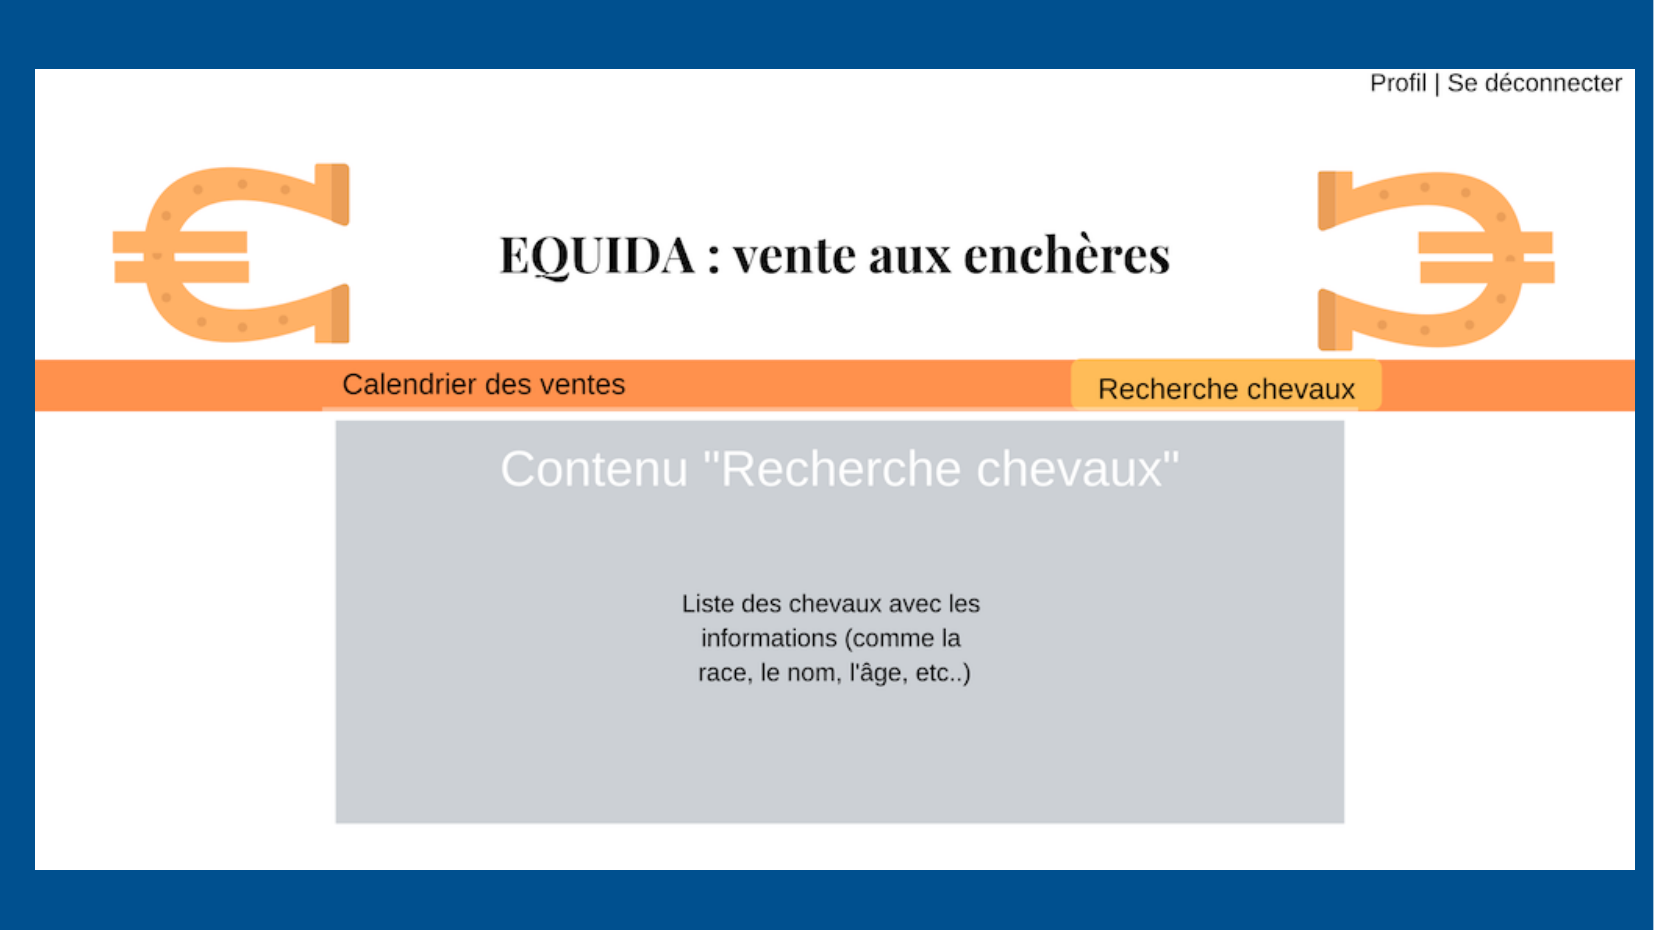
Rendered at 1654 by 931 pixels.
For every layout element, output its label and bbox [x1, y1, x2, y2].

picture [35, 69, 1635, 870]
